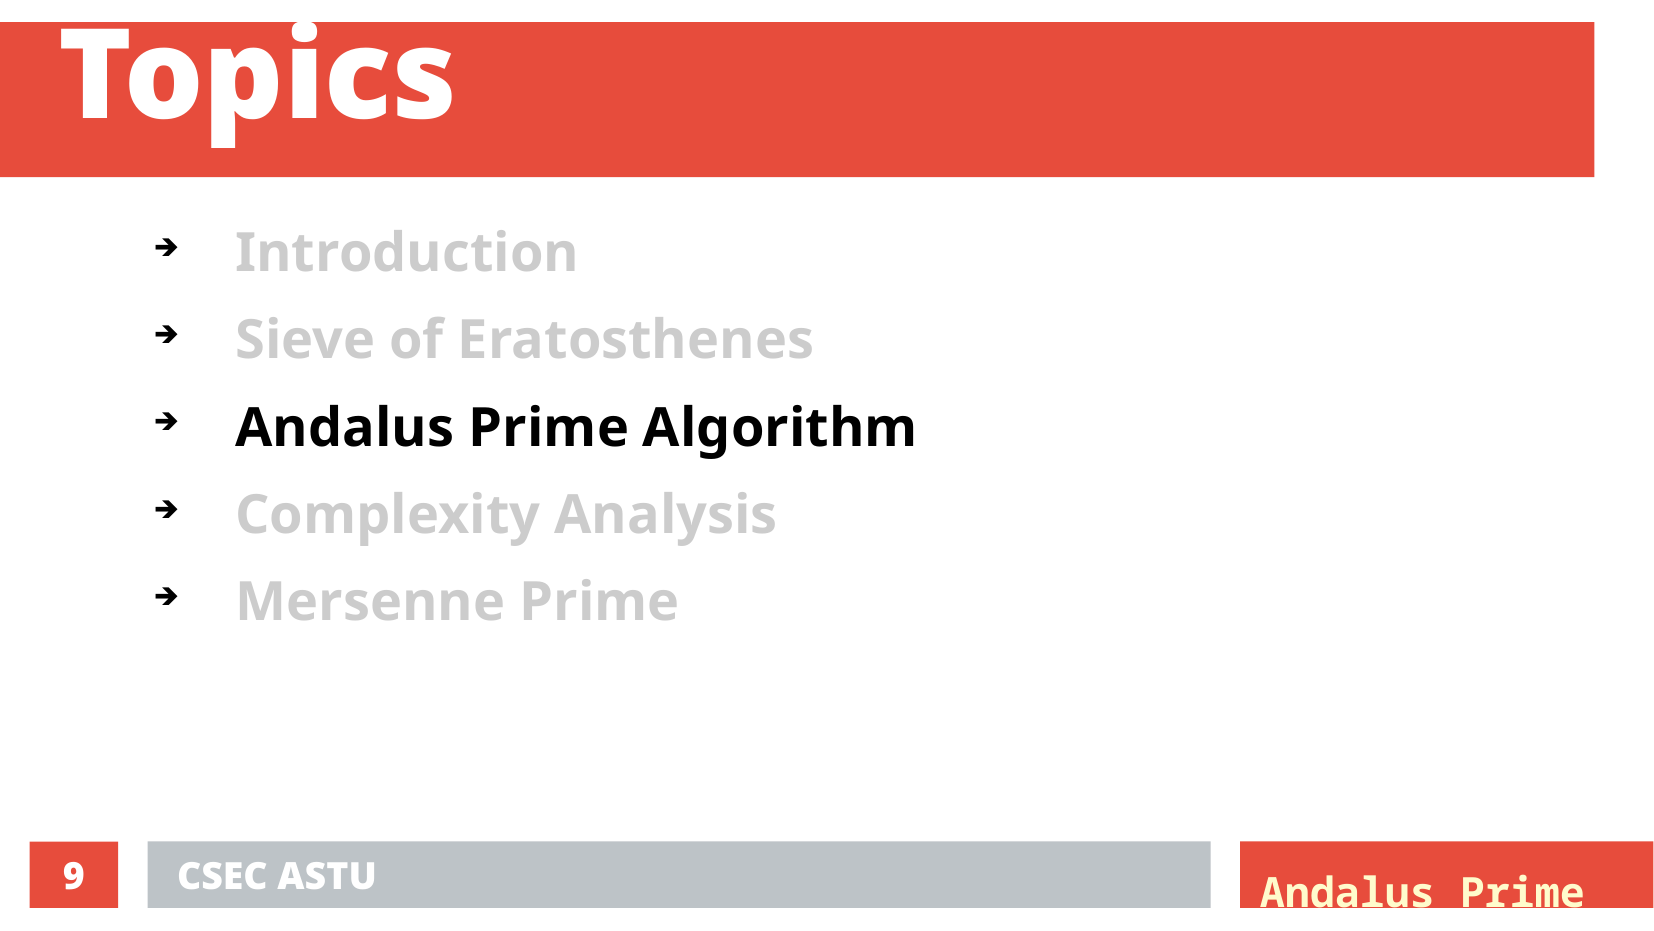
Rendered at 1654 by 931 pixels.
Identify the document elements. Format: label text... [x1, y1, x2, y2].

title Topics [59, 44, 1595, 156]
text_box Andalus Prime [1245, 855, 1636, 912]
list Introduction Sieve of Eratosthenes Andalus Prime Algorithm Complexity Analysis Mersenne Prime [59, 213, 1565, 820]
